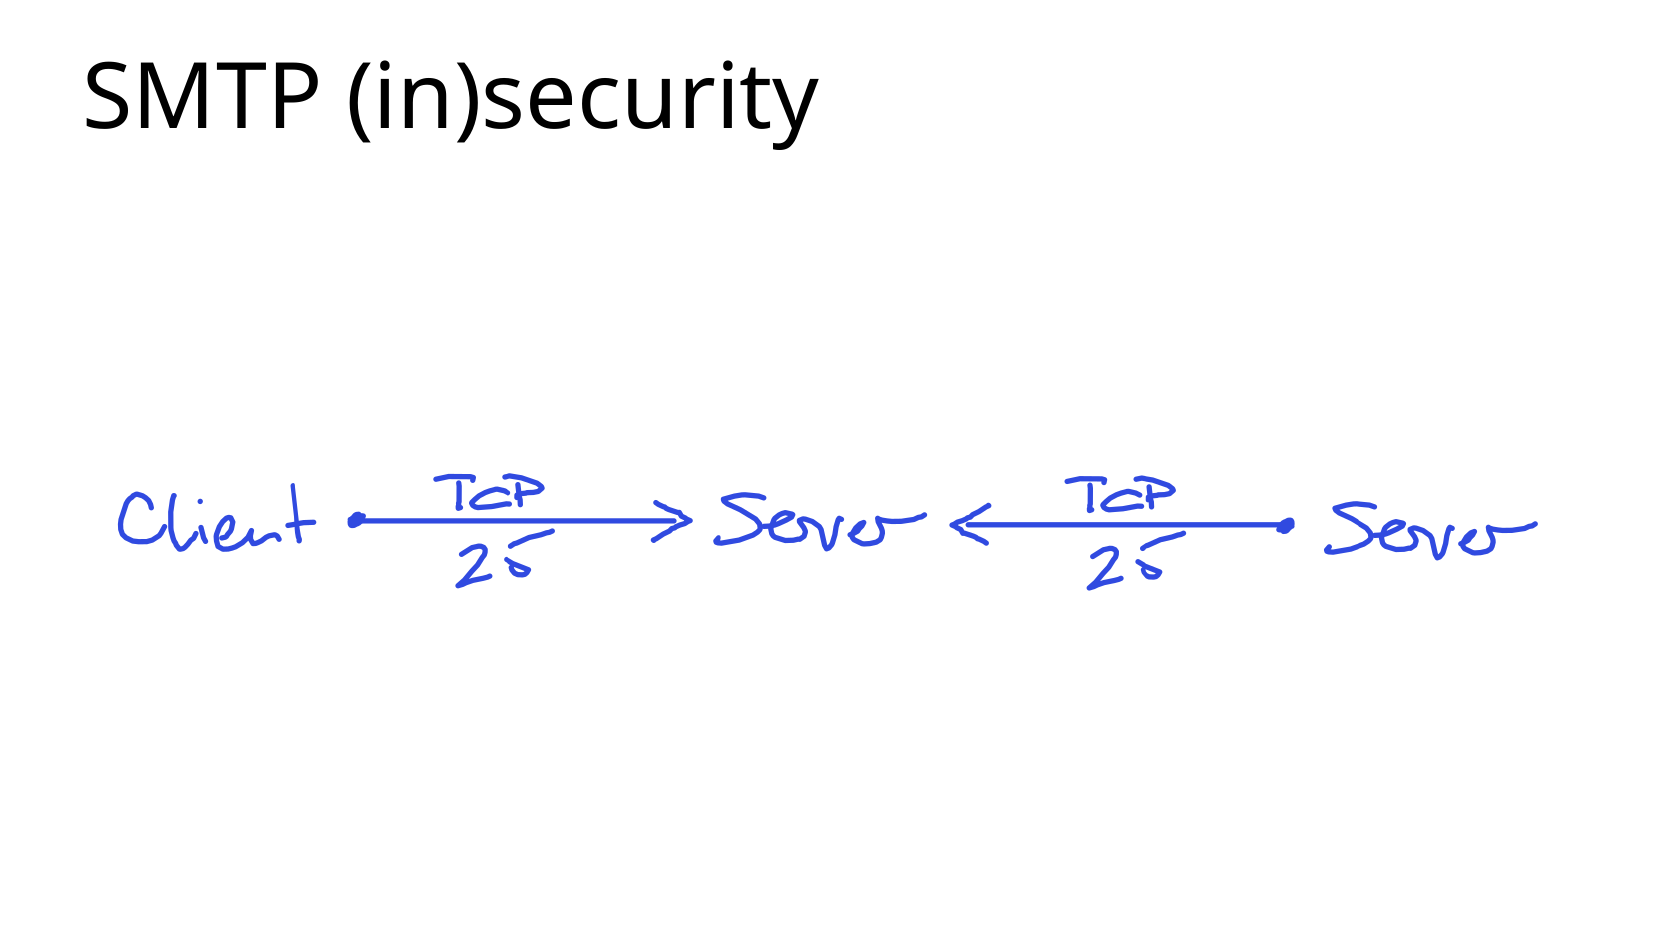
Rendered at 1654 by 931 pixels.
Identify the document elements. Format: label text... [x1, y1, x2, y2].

picture [82, 421, 1571, 629]
title SMTP (in)security [82, 37, 1571, 150]
